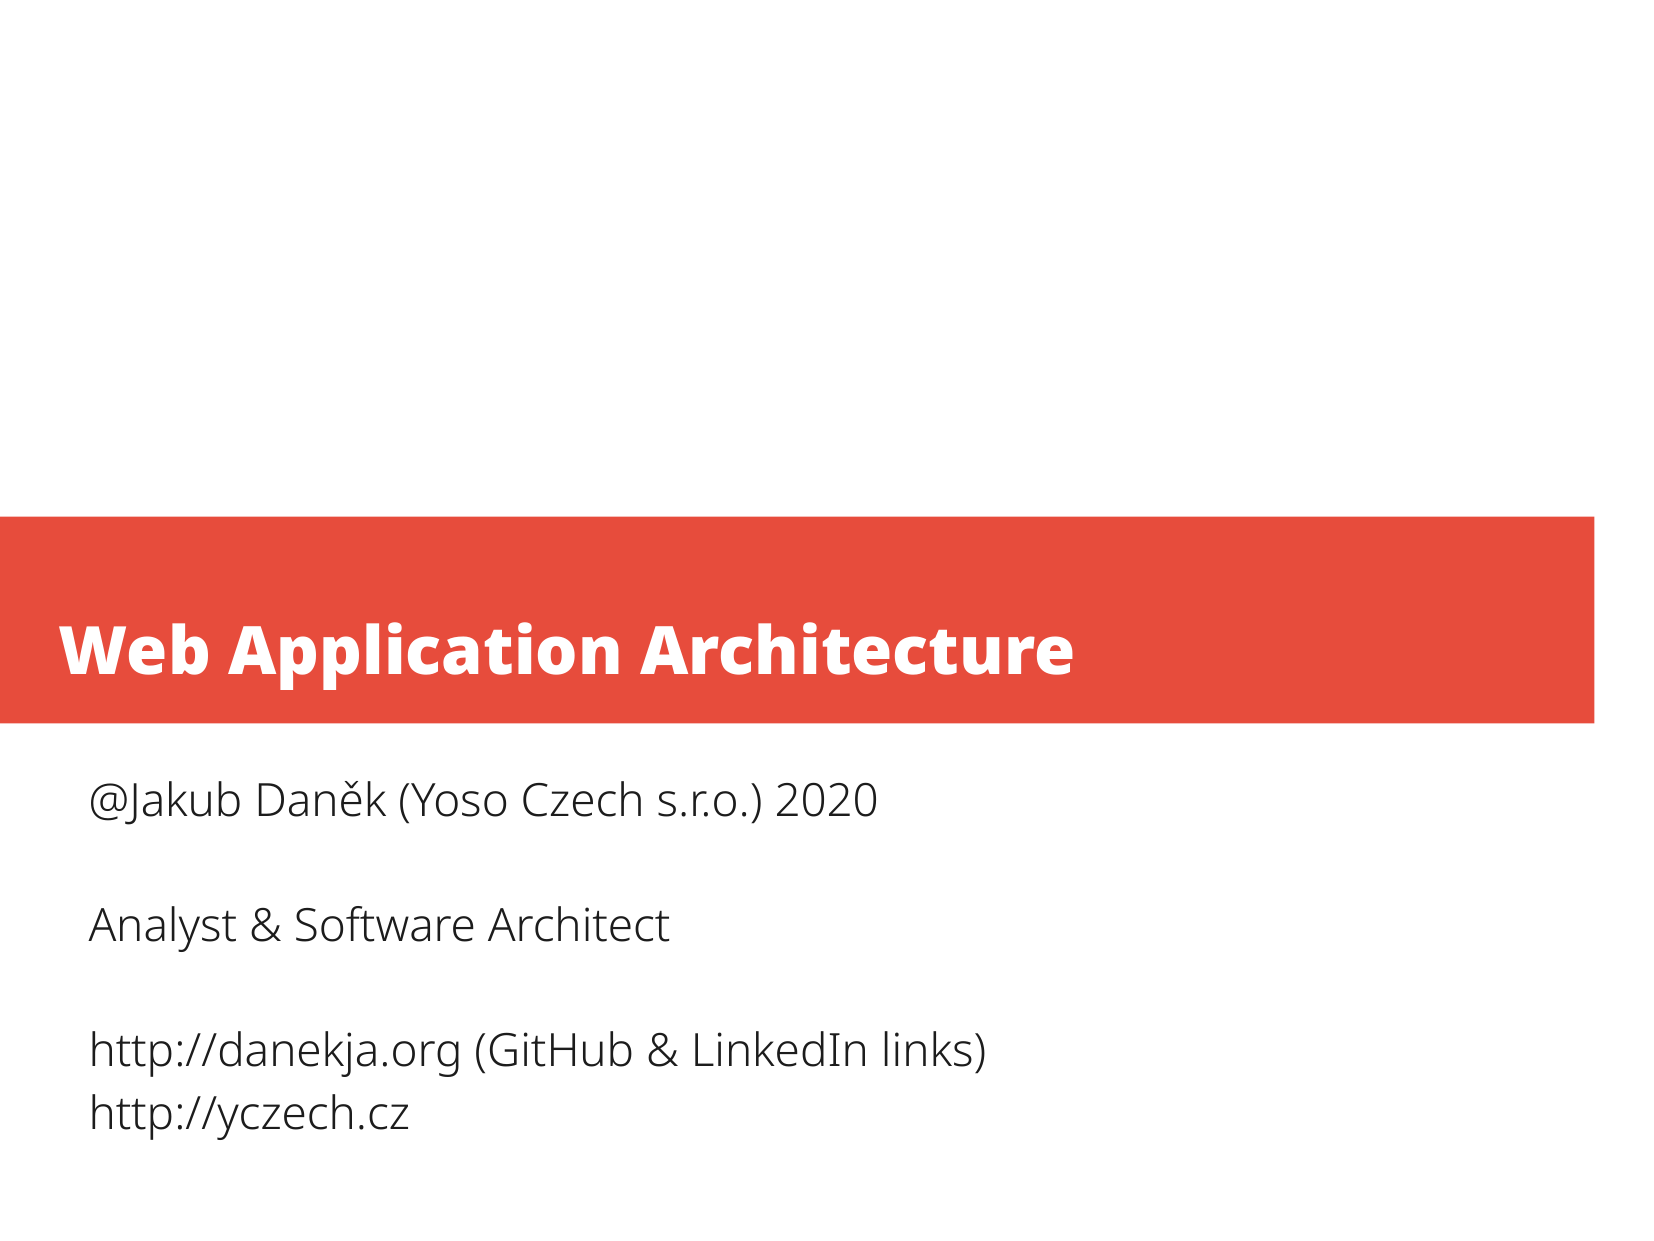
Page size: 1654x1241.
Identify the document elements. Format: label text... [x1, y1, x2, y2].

subtitle @Jakub Daněk (Yoso Czech s.r.o.) 2020 Analyst & Software Architect http://danekja.org (GitHub & LinkedIn links) http://yczech.cz [88, 767, 1595, 1182]
title Web Application Architecture [59, 546, 1595, 694]
